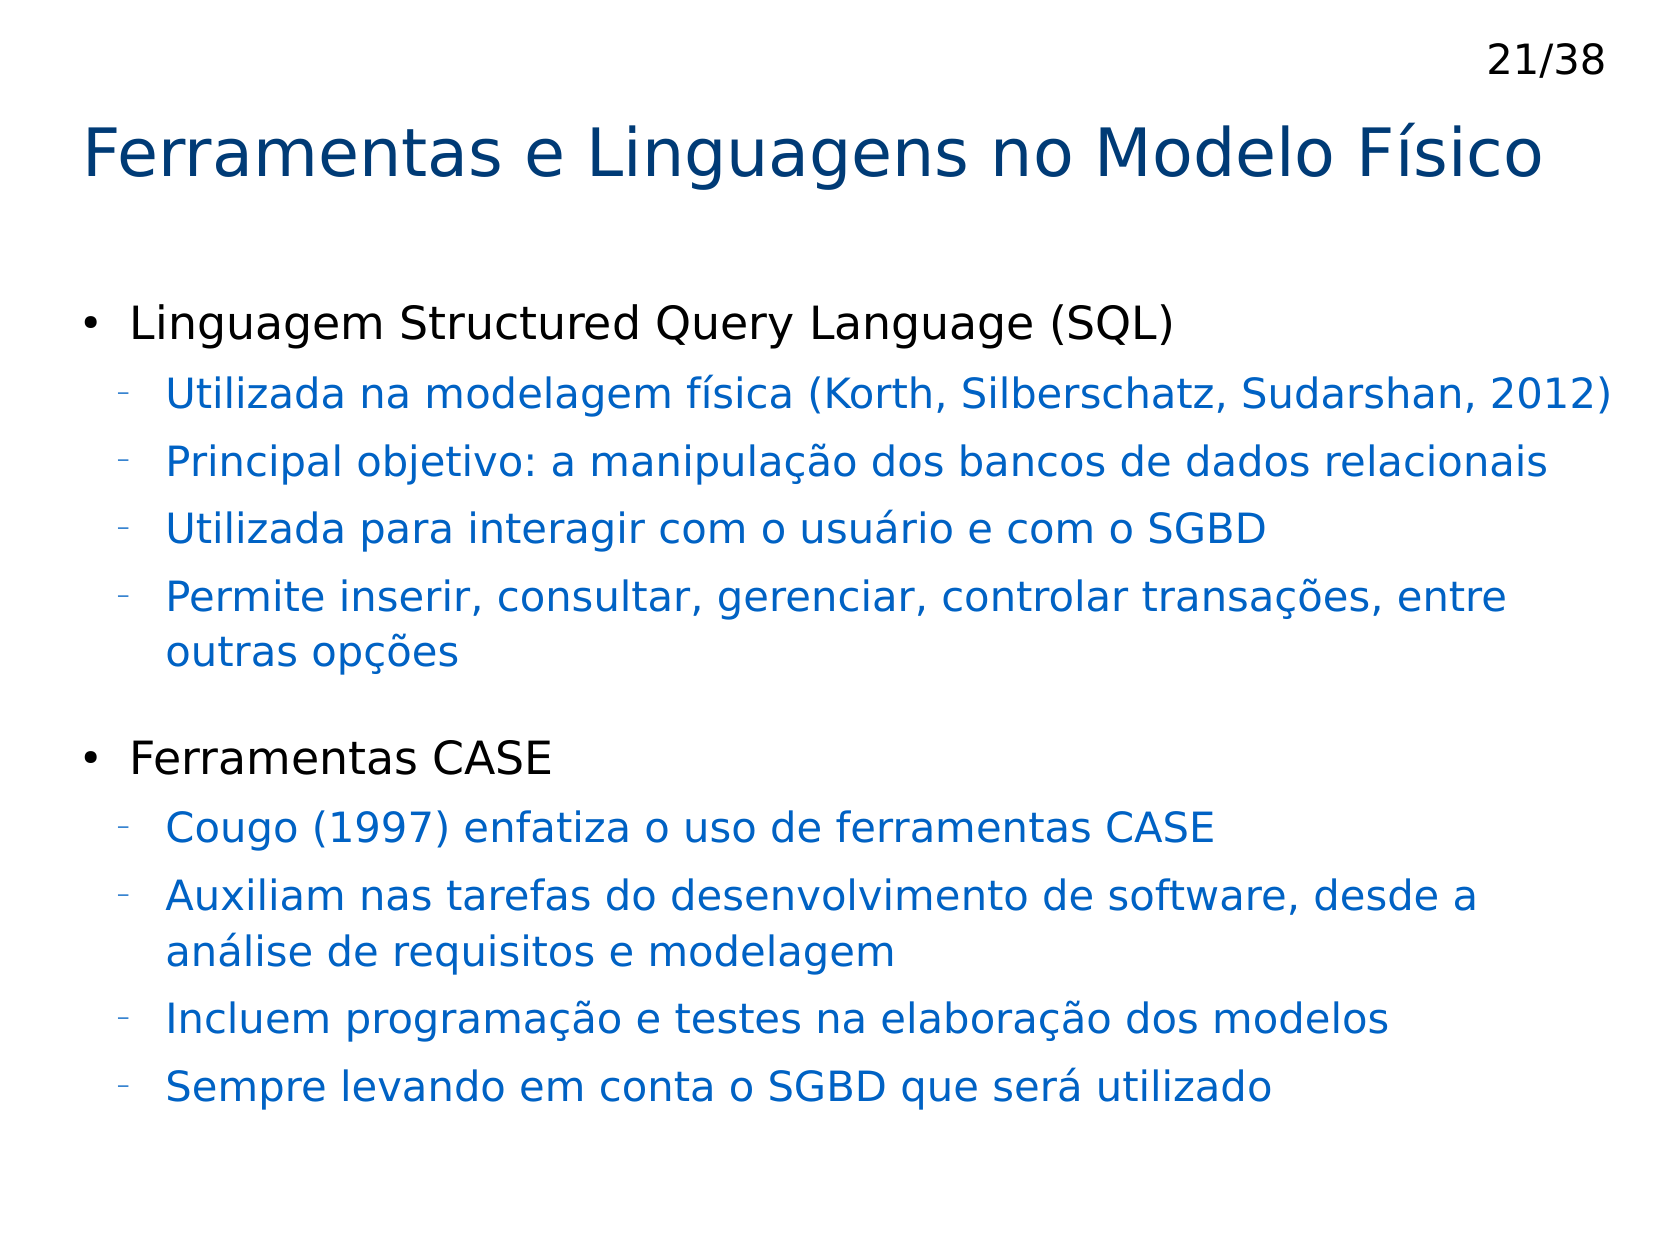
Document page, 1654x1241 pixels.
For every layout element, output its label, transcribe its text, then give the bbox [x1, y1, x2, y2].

list Linguagem Structured Query Language (SQL) Utilizada na modelagem física (Korth, Silberschatz, Sudarshan, 2012) Principal objetivo: a manipulação dos bancos de dados relacionais Utilizada para interagir com o usuário e com o SGBD Permite inserir, consultar, gerenciar, controlar transações, entre outras opções Ferramentas CASE Cougo (1997) enfatiza o uso de ferramentas CASE Auxiliam nas tarefas do desenvolvimento de software, desde a análise de requisitos e modelagem Incluem programação e testes na elaboração dos modelos Sempre levando em conta o SGBD que será utilizado [82, 289, 1637, 1220]
title Ferramentas e Linguagens no Modelo Físico [82, 82, 1571, 224]
